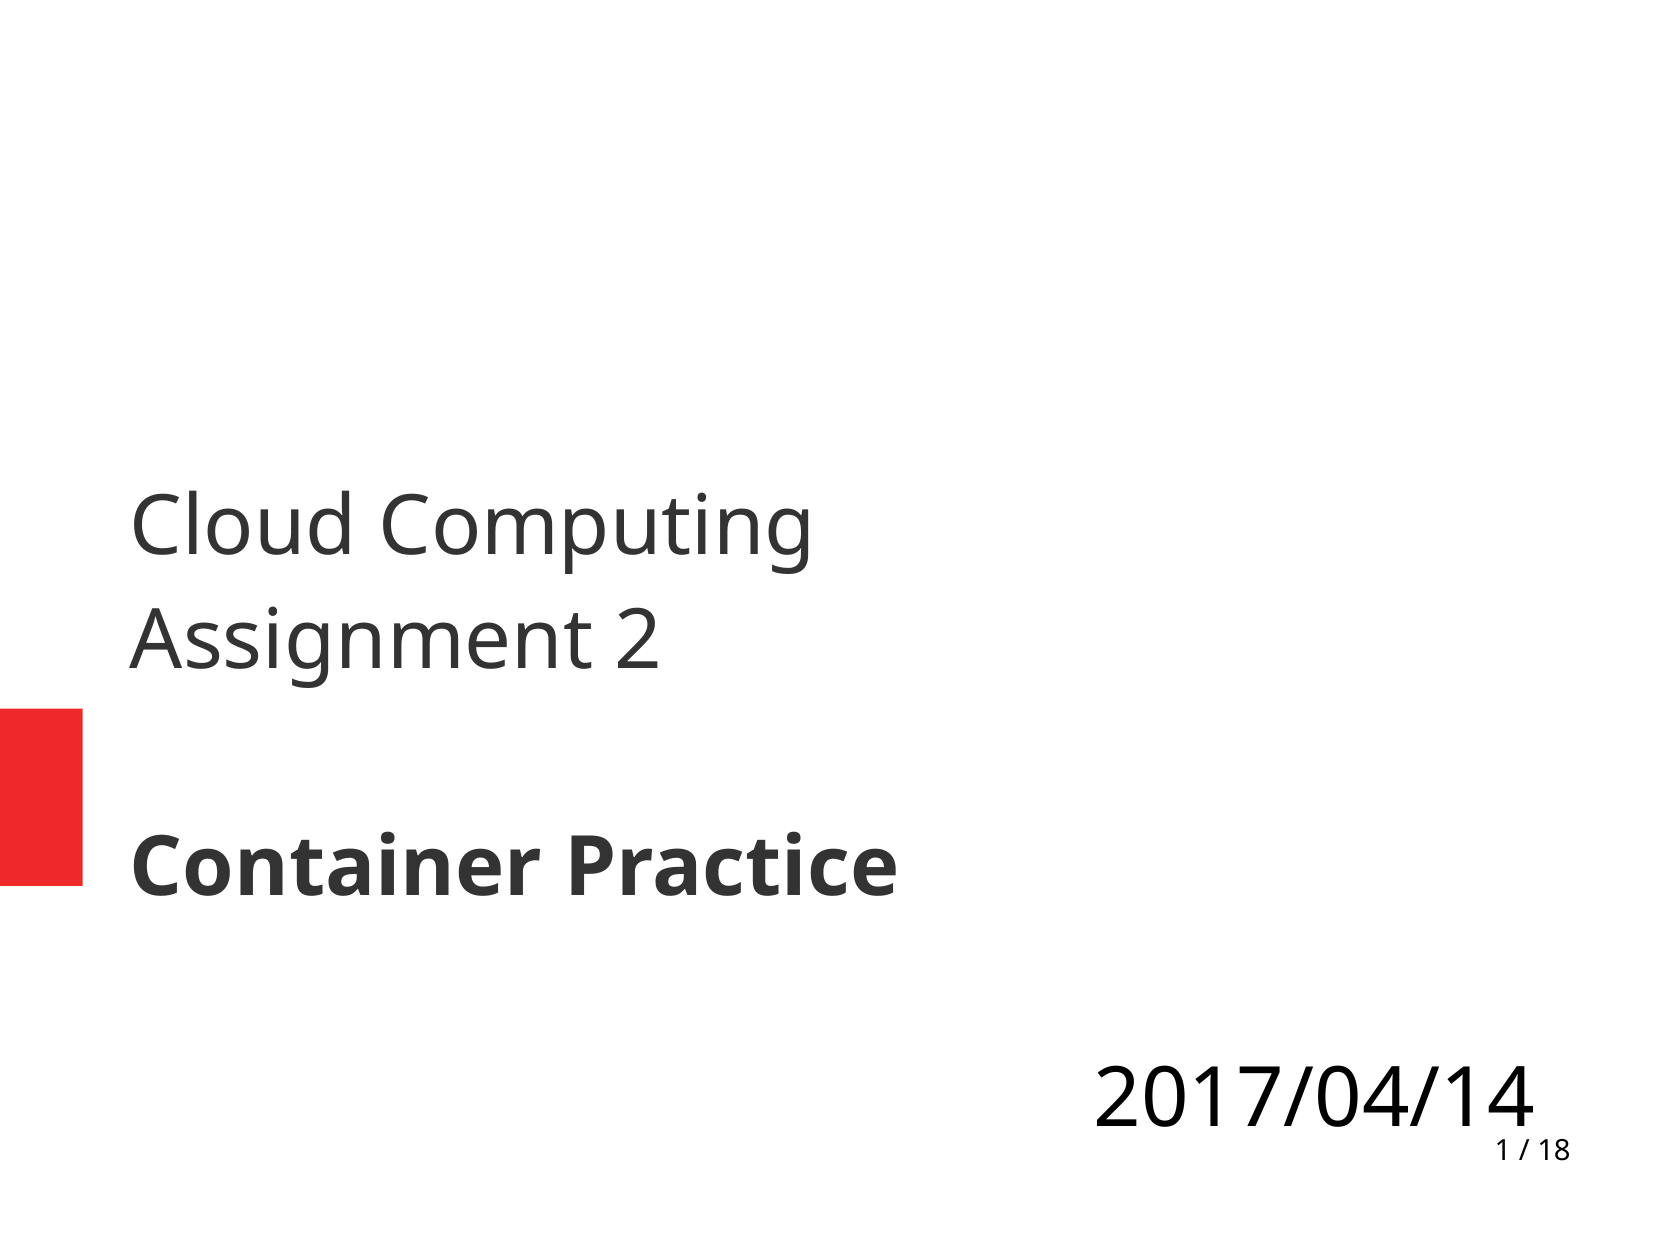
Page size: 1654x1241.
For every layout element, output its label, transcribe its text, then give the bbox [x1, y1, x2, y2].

subtitle 2017/04/14 [129, 937, 1536, 1161]
title Cloud Computing Assignment 2 Container Practice [129, 445, 1536, 937]
